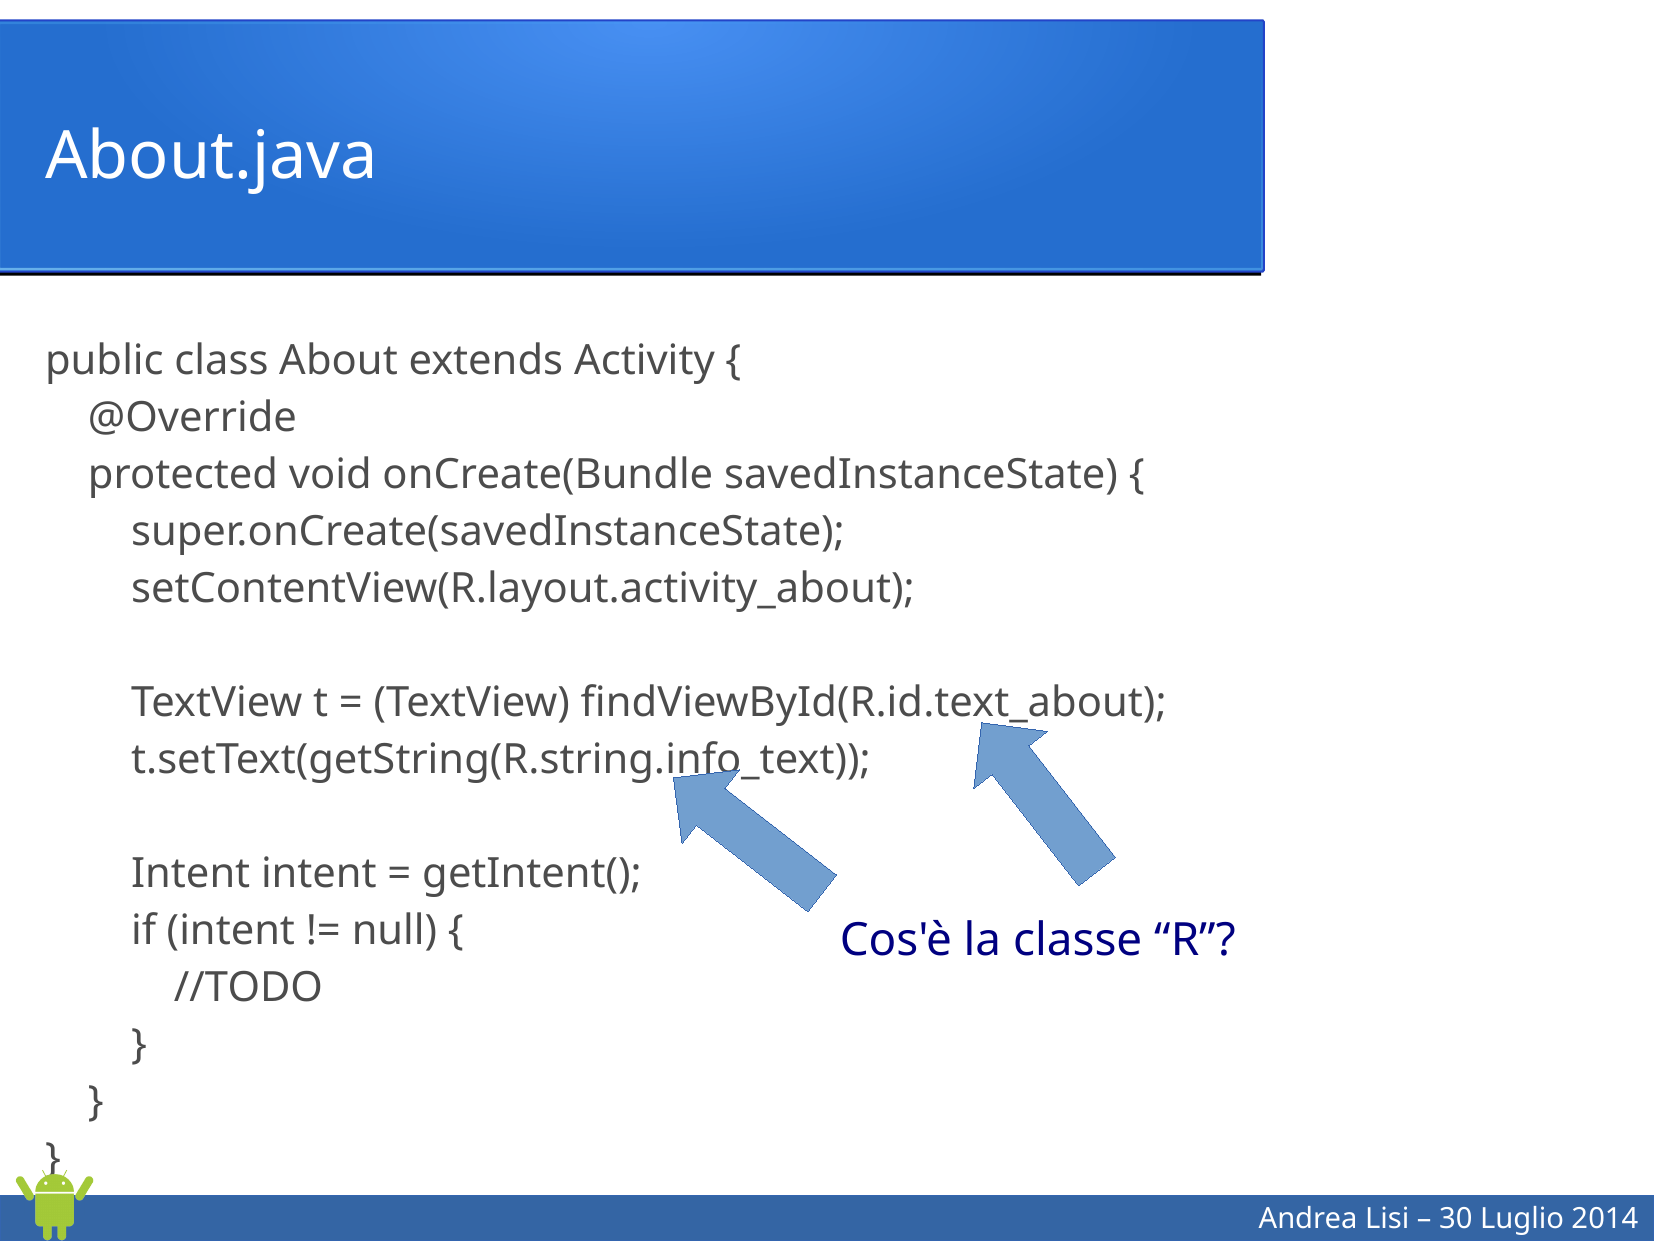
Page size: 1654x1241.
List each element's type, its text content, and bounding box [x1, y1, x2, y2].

text_box Cos'è la classe “R”? [825, 899, 1288, 976]
text_box Andrea Lisi – 30 Luglio 2014 [100, 1195, 1654, 1241]
text_box [973, 722, 1116, 886]
text_box [673, 769, 837, 912]
picture [9, 1167, 100, 1241]
text_box public class About extends Activity { @Override protected void onCreate(Bundle savedInstanceState) { super.onCreate(savedInstanceState); setContentView(R.layout.activity_about); TextView t = (TextView) findViewById(R.id.text_about); t.setText(getString(R.string.info_text)); Intent intent = getIntent(); if (intent != null) { //TODO } } } [45, 330, 1621, 1163]
title About.java [45, 49, 1250, 257]
